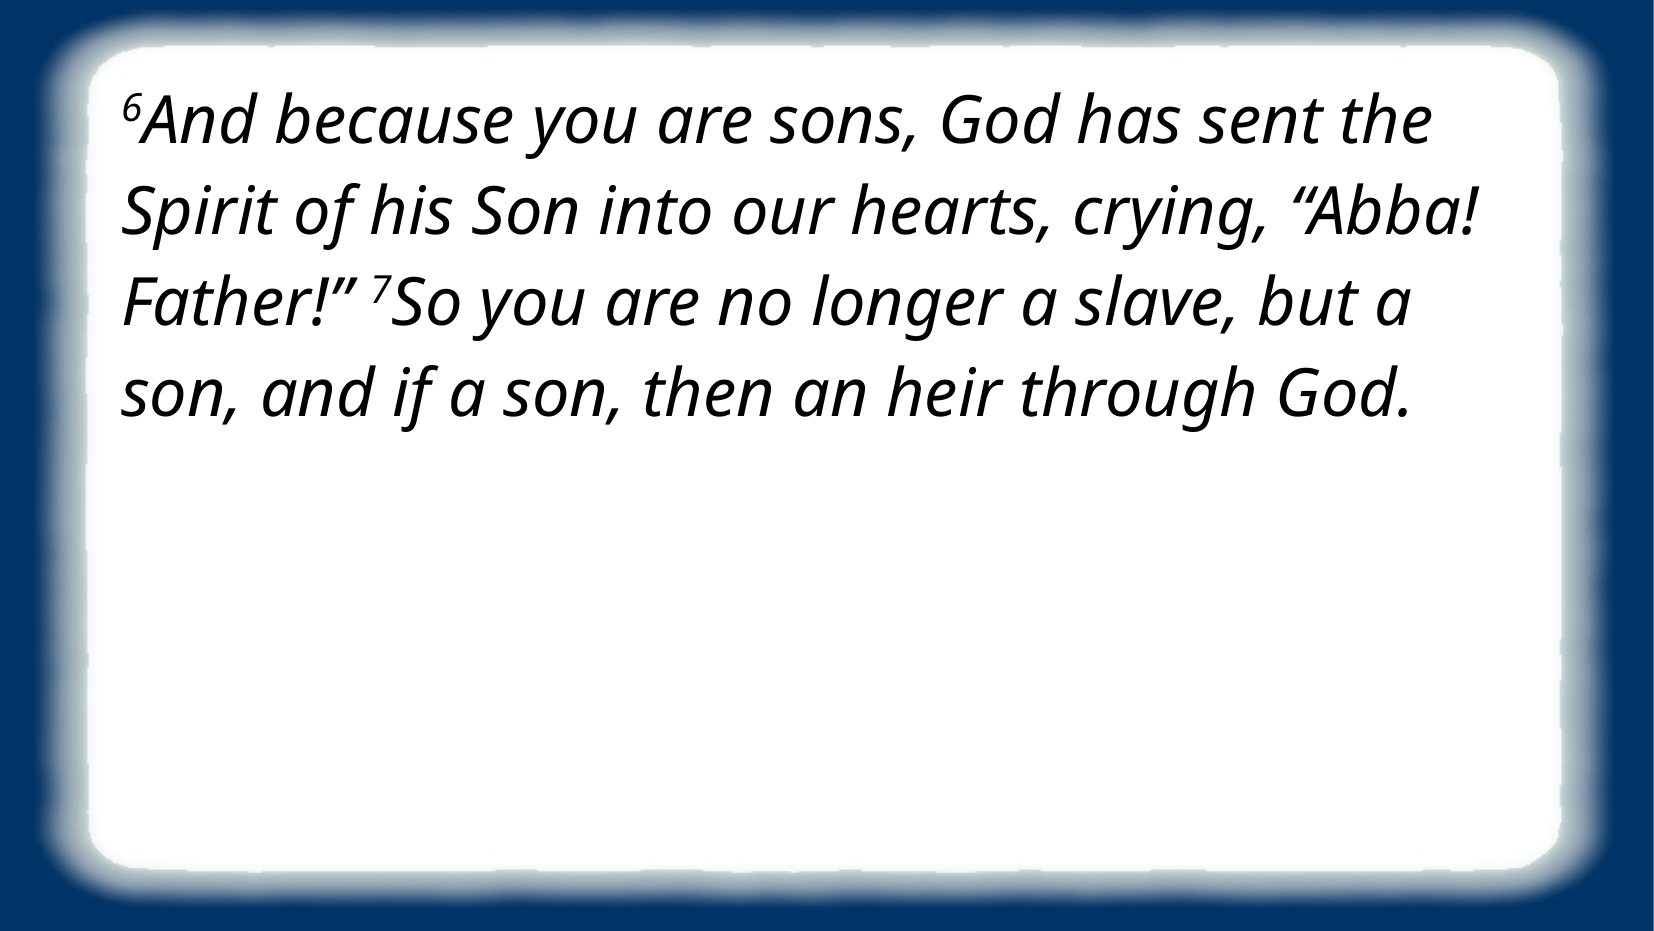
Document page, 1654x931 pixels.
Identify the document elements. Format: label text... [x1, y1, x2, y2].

text_box 6And because you are sons, God has sent the Spirit of his Son into our hearts, crying, “Abba! Father!” 7So you are no longer a slave, but a son, and if a son, then an heir through God. [106, 65, 1532, 436]
picture [0, 0, 1654, 931]
